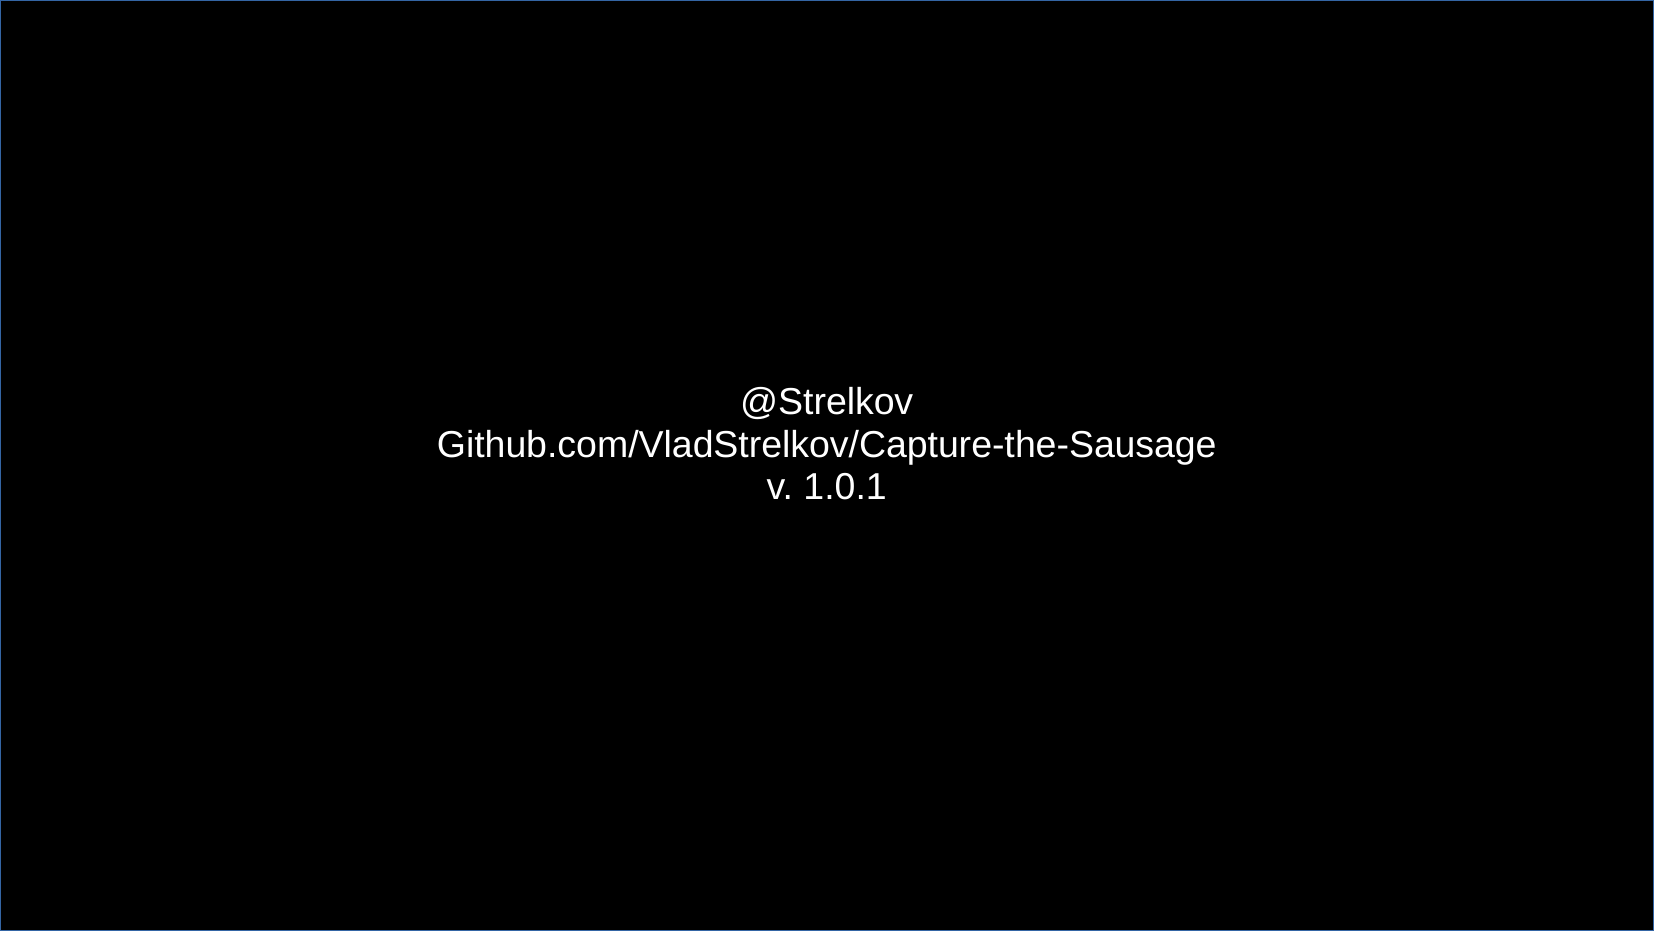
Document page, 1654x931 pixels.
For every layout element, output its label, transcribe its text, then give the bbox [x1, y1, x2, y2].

text_box @Strelkov Github.com/VladStrelkov/Capture-the-Sausage v. 1.0.1 [0, 0, 1654, 931]
